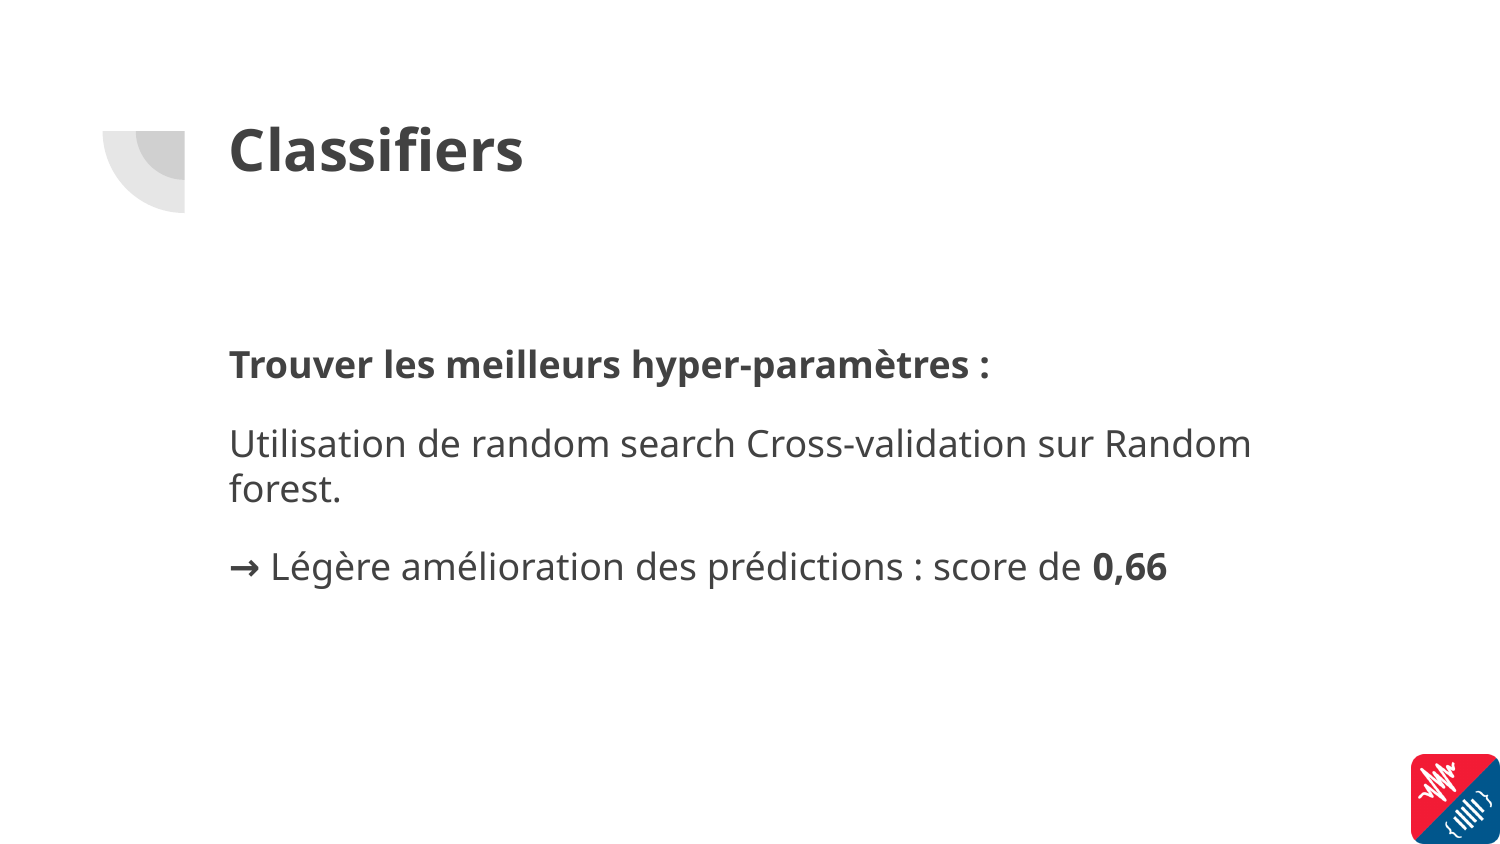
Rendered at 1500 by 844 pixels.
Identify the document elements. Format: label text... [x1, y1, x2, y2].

picture [1411, 754, 1500, 844]
title Classifiers [213, 98, 1368, 263]
list Trouver les meilleurs hyper-paramètres : Utilisation de random search Cross-validation sur Random forest. → Légère amélioration des prédictions : score de 0,66 [213, 326, 1368, 744]
